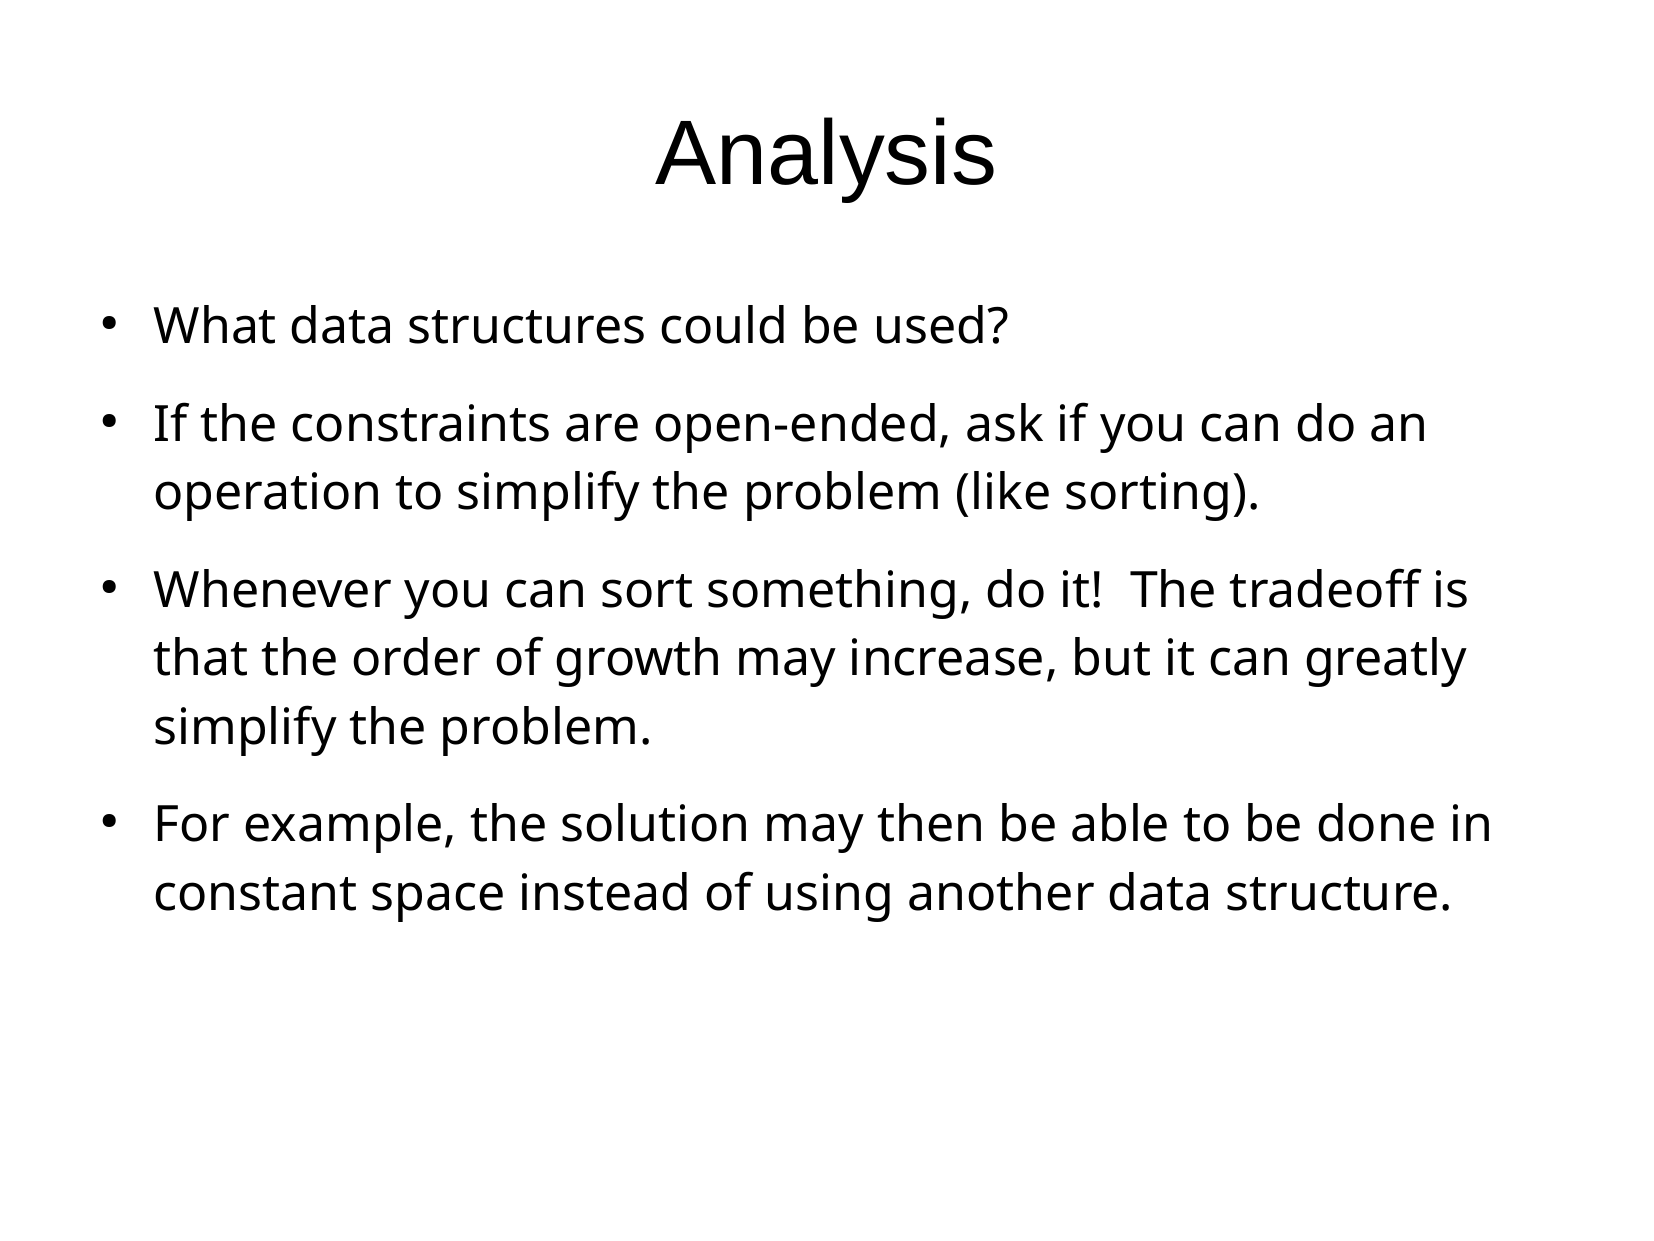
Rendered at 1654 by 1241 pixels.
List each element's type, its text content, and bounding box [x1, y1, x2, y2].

title Analysis [82, 49, 1571, 257]
list What data structures could be used? If the constraints are open-ended, ask if you can do an operation to simplify the problem (like sorting). Whenever you can sort something, do it! The tradeoff is that the order of growth may increase, but it can greatly simplify the problem. For example, the solution may then be able to be done in constant space instead of using another data structure. [82, 290, 1571, 1010]
